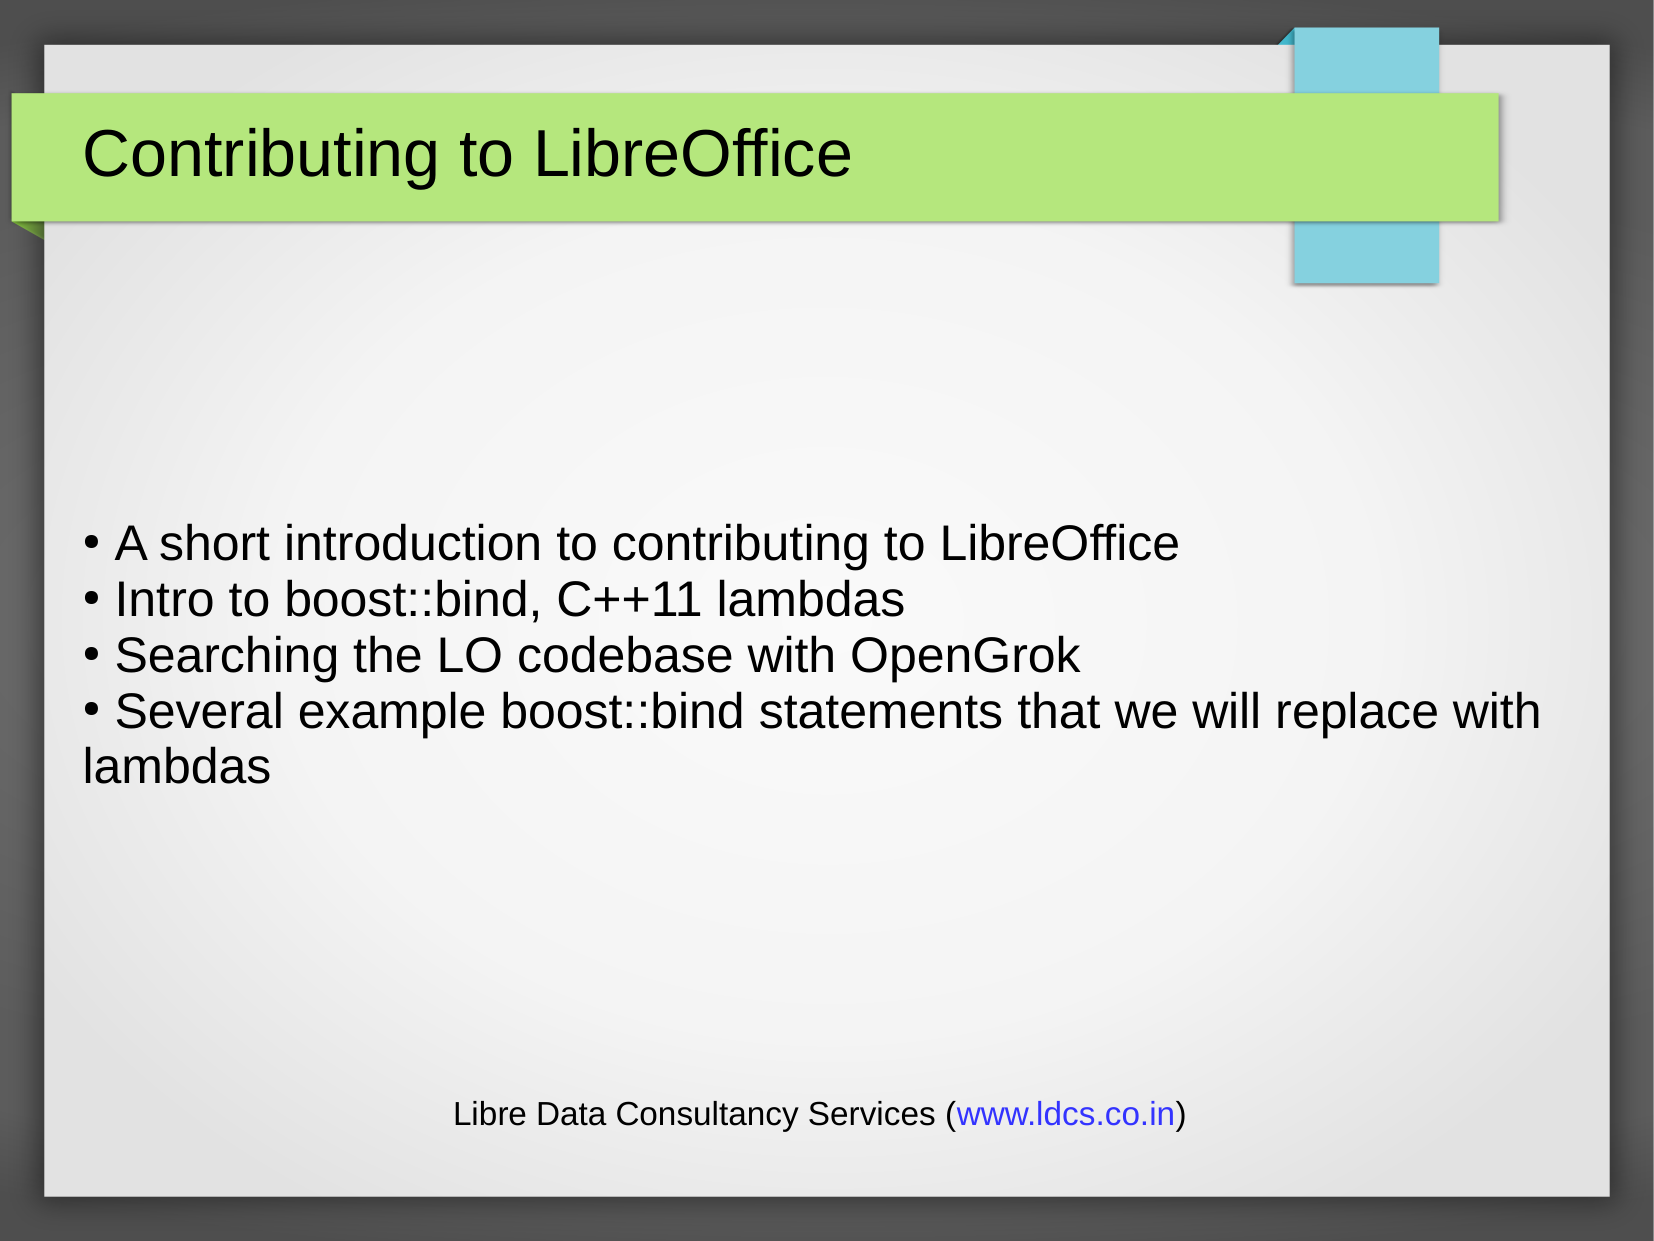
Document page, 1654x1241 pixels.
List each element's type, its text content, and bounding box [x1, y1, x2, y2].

picture [0, 0, 1654, 1241]
text_box Libre Data Consultancy Services (www.ldcs.co.in) [438, 1088, 1201, 1141]
subtitle A short introduction to contributing to LibreOffice Intro to boost::bind, C++11 lambdas Searching the LO codebase with OpenGrok Several example boost::bind statements that we will replace with lambdas [82, 295, 1571, 1015]
title Contributing to LibreOffice [82, 94, 1264, 213]
